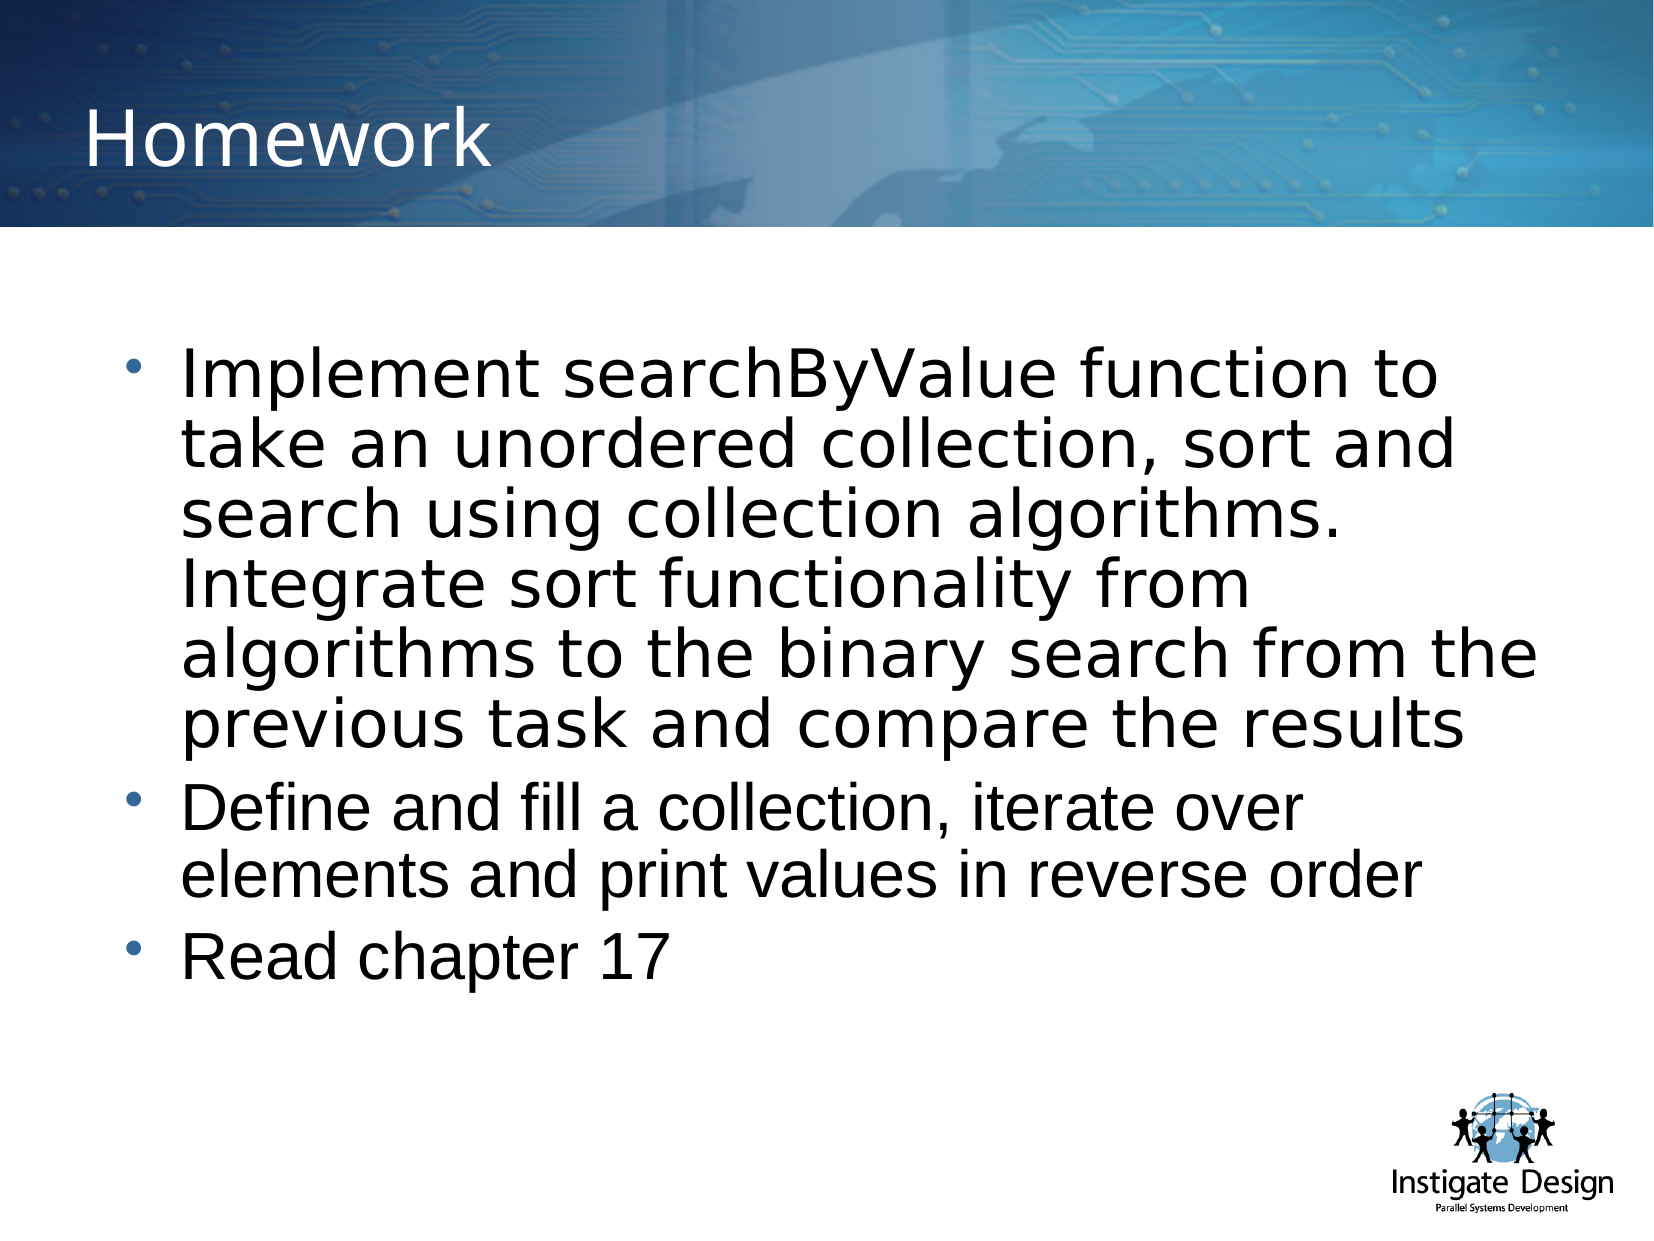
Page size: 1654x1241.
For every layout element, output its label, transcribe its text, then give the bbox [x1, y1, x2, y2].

title Homework [82, 49, 1570, 228]
picture [1393, 1093, 1613, 1213]
list Implement searchByValue function to take an unordered collection, sort and search using collection algorithms. Integrate sort functionality from algorithms to the binary search from the previous task and compare the results Define and fill a collection, iterate over elements and print values in reverse order Read chapter 17 [68, 341, 1557, 1209]
picture [0, 0, 1654, 227]
